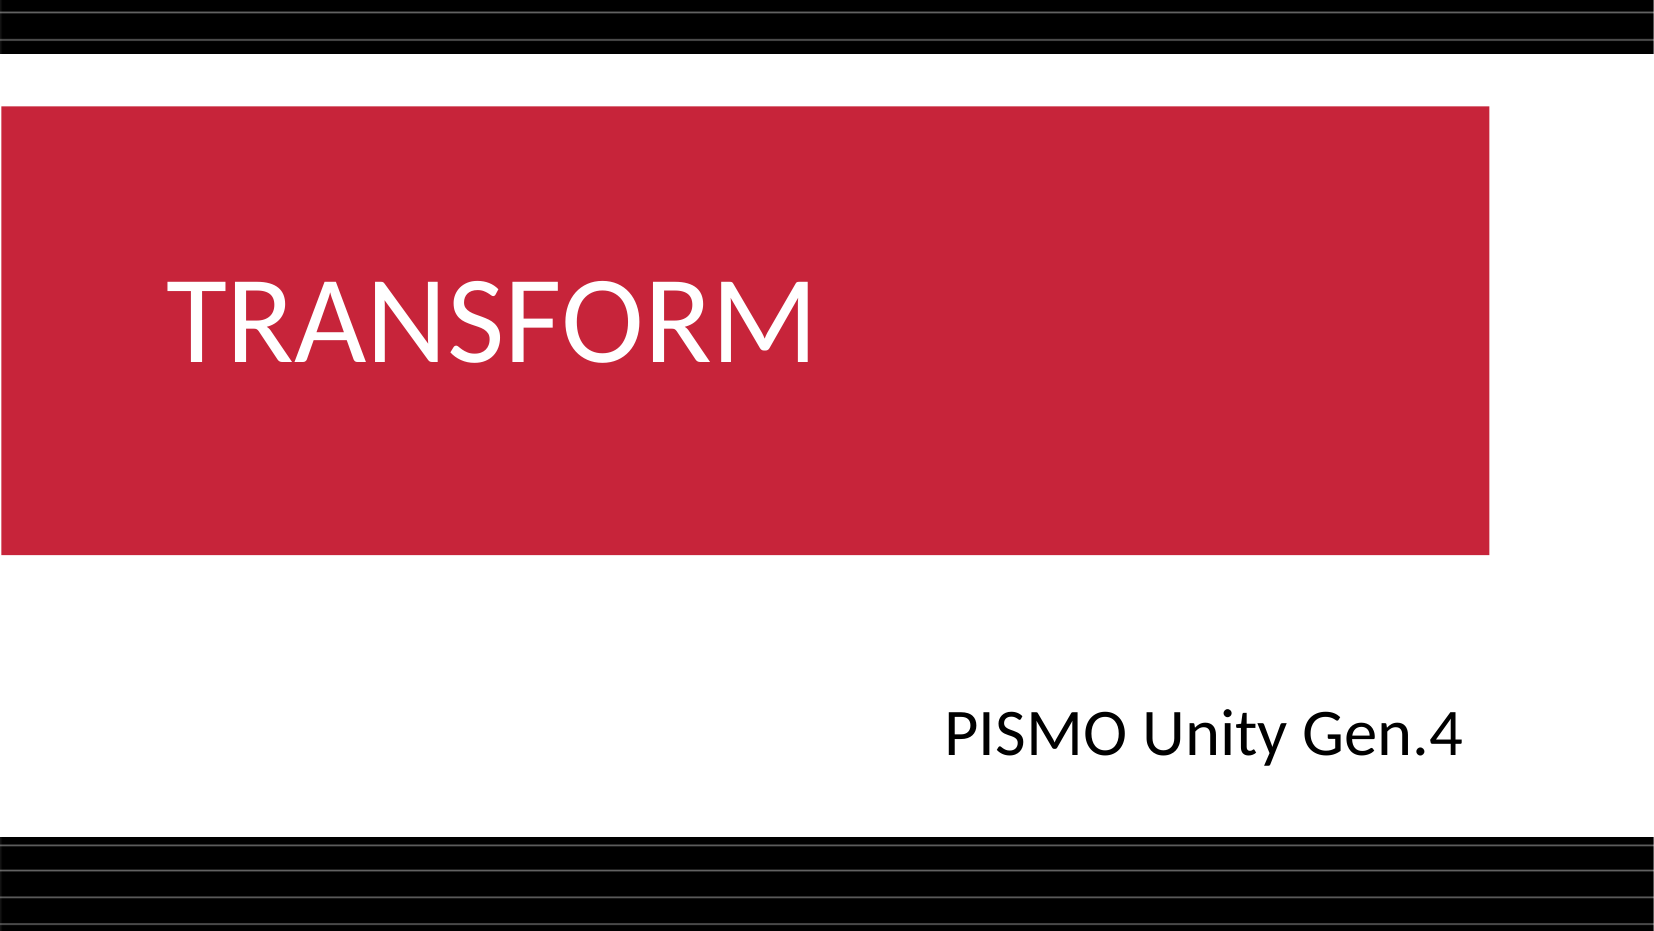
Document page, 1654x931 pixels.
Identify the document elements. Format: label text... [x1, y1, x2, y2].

title TRANSFORM [1, 106, 1490, 556]
subtitle PISMO Unity Gen.4 [772, 705, 1636, 918]
picture [0, 837, 1654, 931]
picture [0, 0, 1654, 54]
